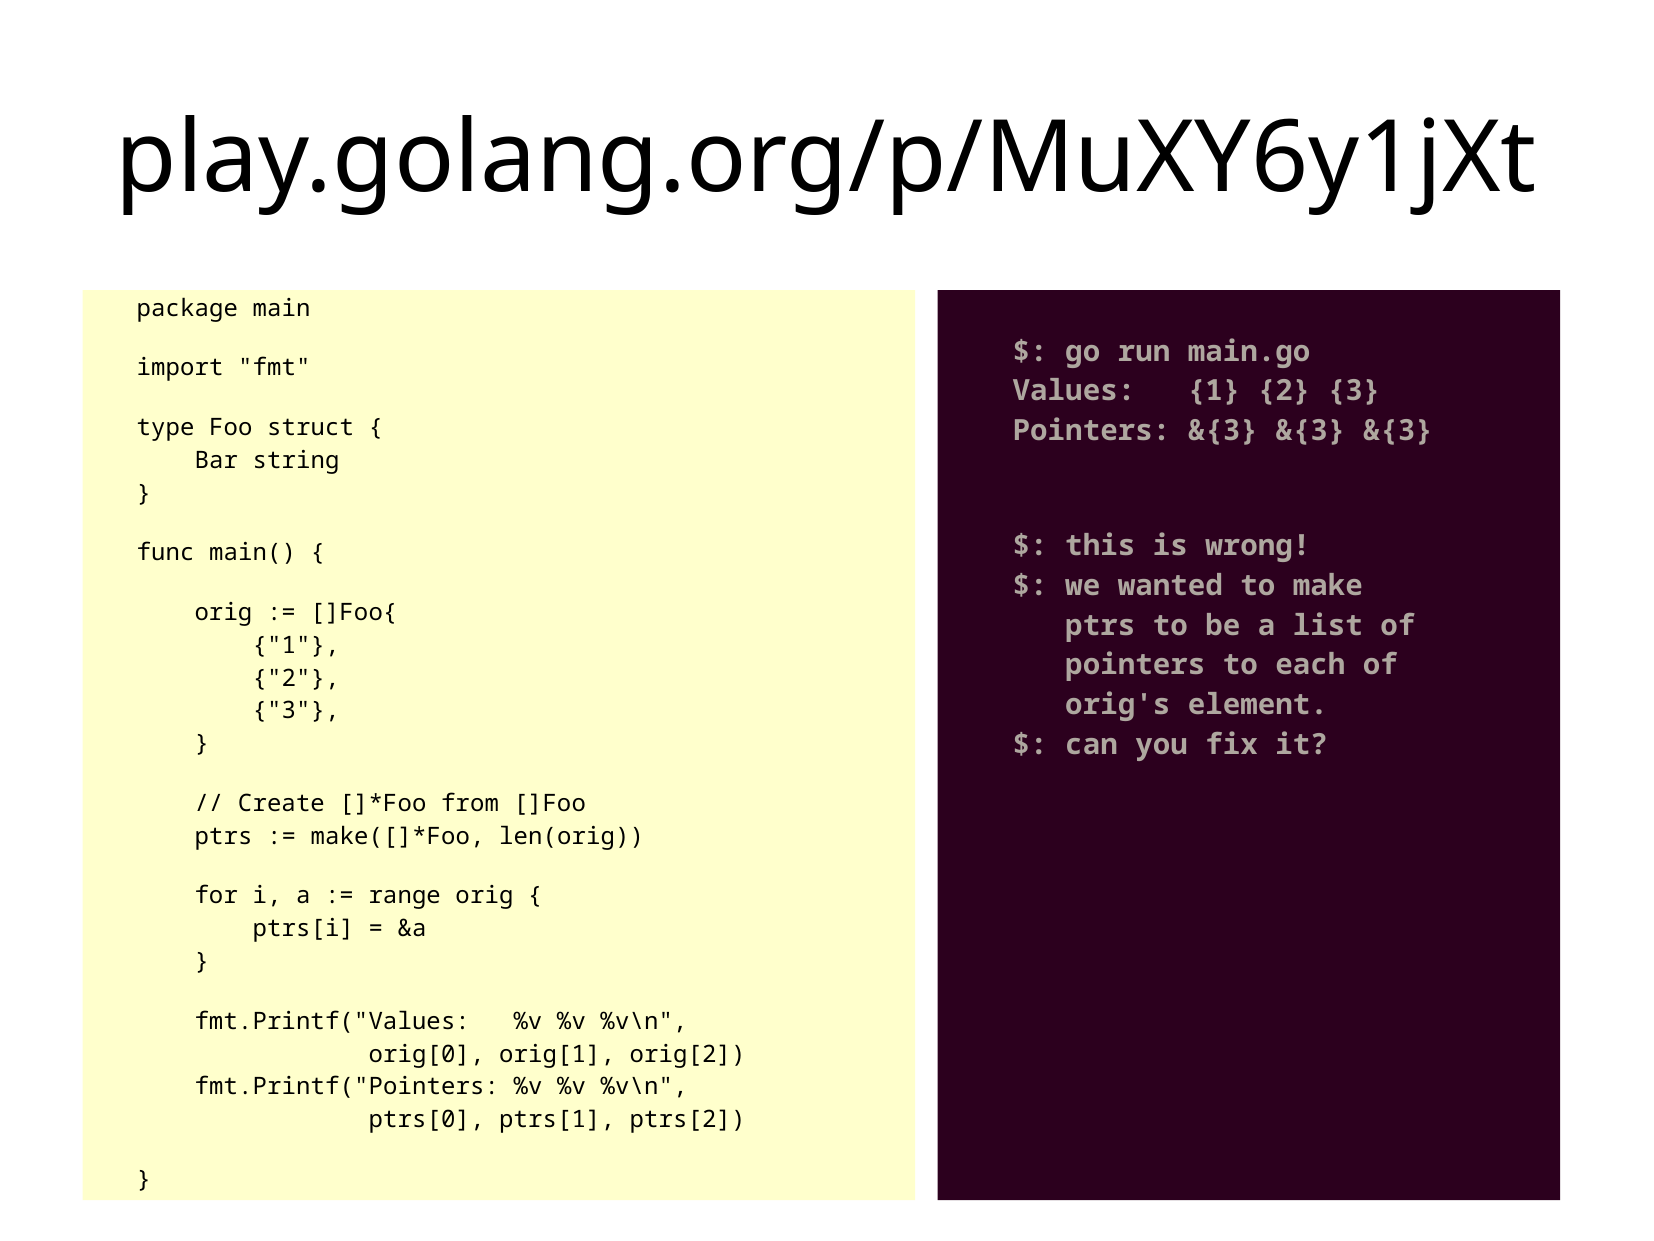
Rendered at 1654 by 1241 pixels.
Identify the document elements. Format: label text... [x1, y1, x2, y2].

list package main import "fmt" type Foo struct { Bar string } func main() { orig := []Foo{ {"1"}, {"2"}, {"3"}, } // Create []*Foo from []Foo ptrs := make([]*Foo, len(orig)) for i, a := range orig { ptrs[i] = &a } fmt.Printf("Values: %v %v %v\n", orig[0], orig[1], orig[2]) fmt.Printf("Pointers: %v %v %v\n", ptrs[0], ptrs[1], ptrs[2]) } [82, 290, 916, 1201]
title play.golang.org/p/MuXY6y1jXt [82, 49, 1571, 257]
list $: go run main.go Values: {1} {2} {3} Pointers: &{3} &{3} &{3} $: this is wrong! $: we wanted to make ptrs to be a list of pointers to each of orig's element. $: can you fix it? [937, 290, 1561, 1201]
